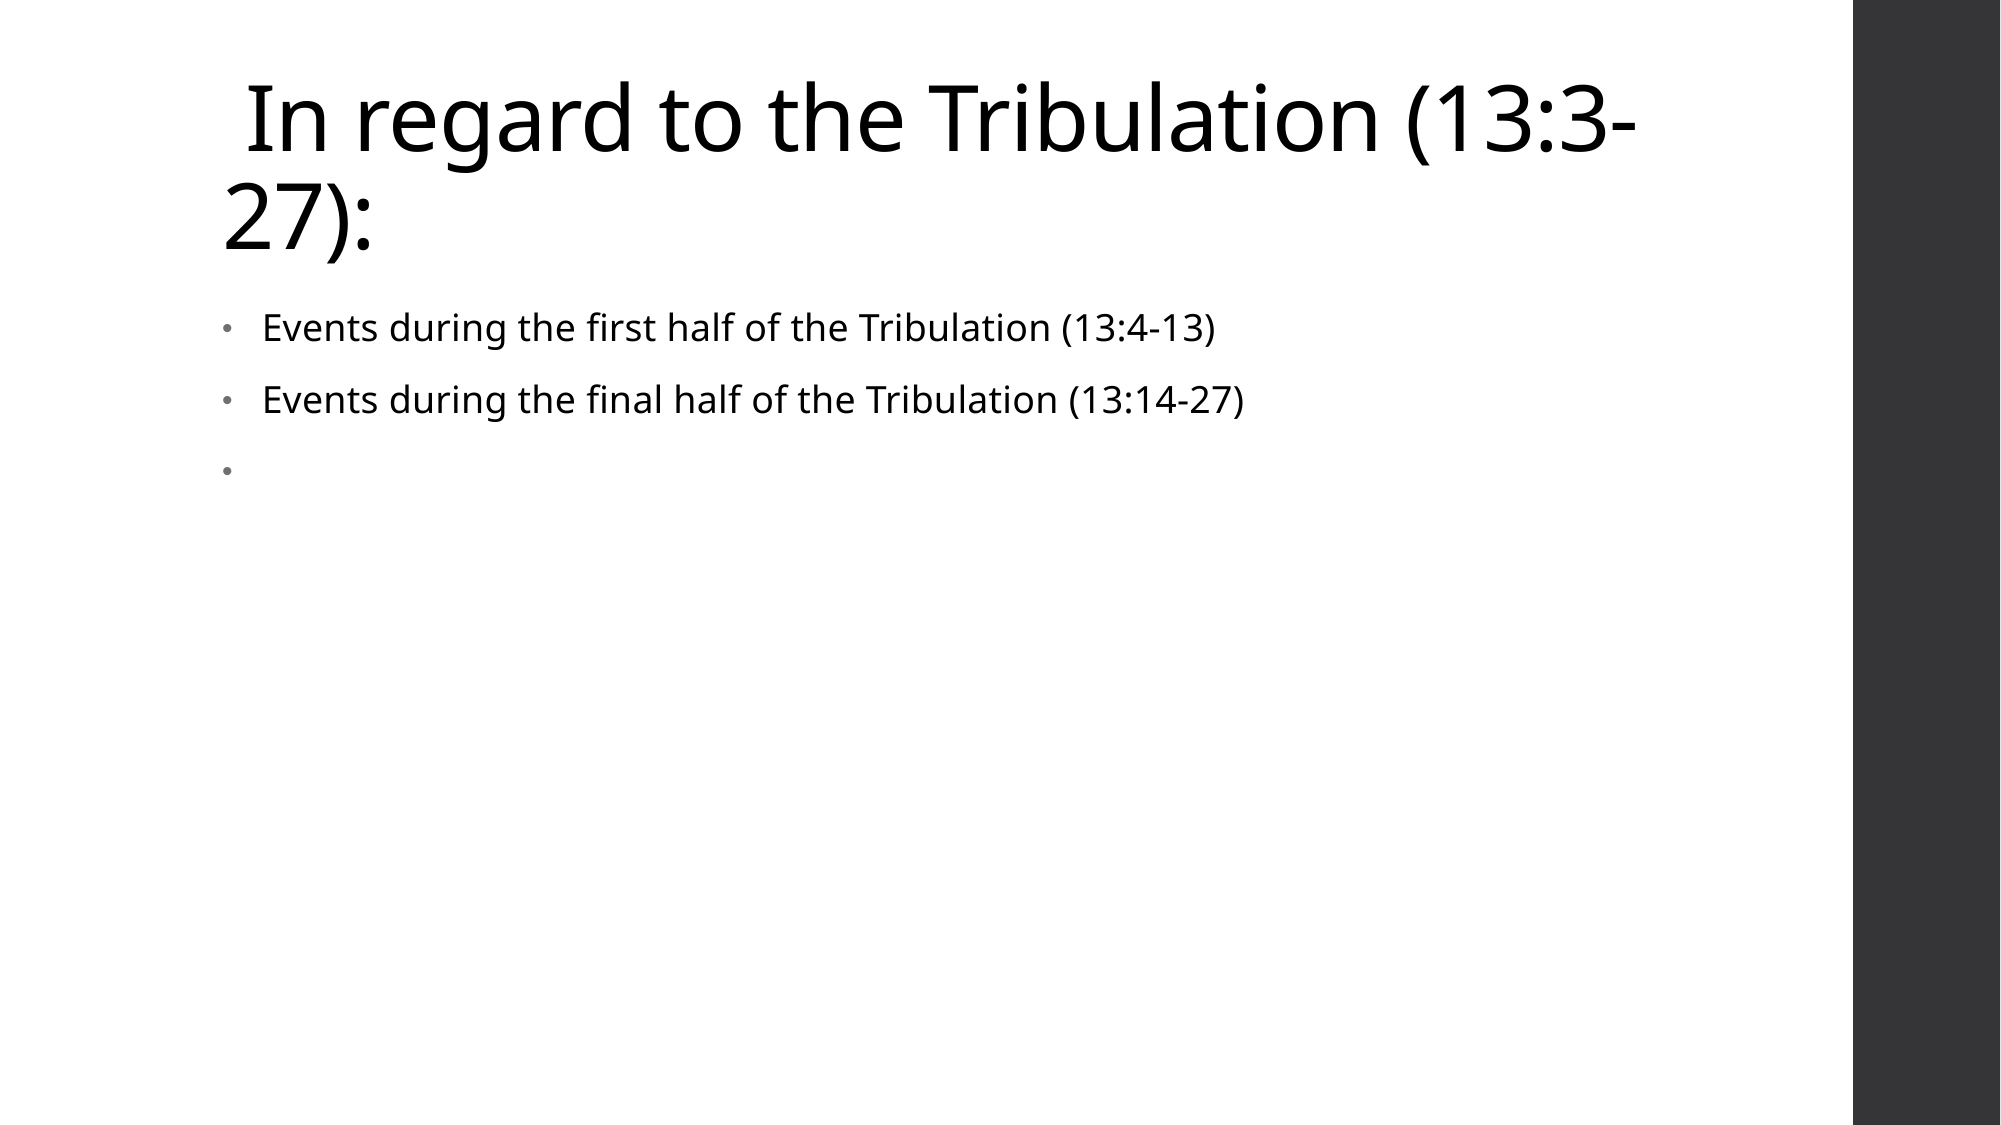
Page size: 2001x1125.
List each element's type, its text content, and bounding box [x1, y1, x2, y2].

title In regard to the Tribulation (13:3-27): [206, 60, 1797, 278]
list Events during the first half of the Tribulation (13:4-13) Events during the final half of the Tribulation (13:14-27) [206, 299, 1617, 1014]
